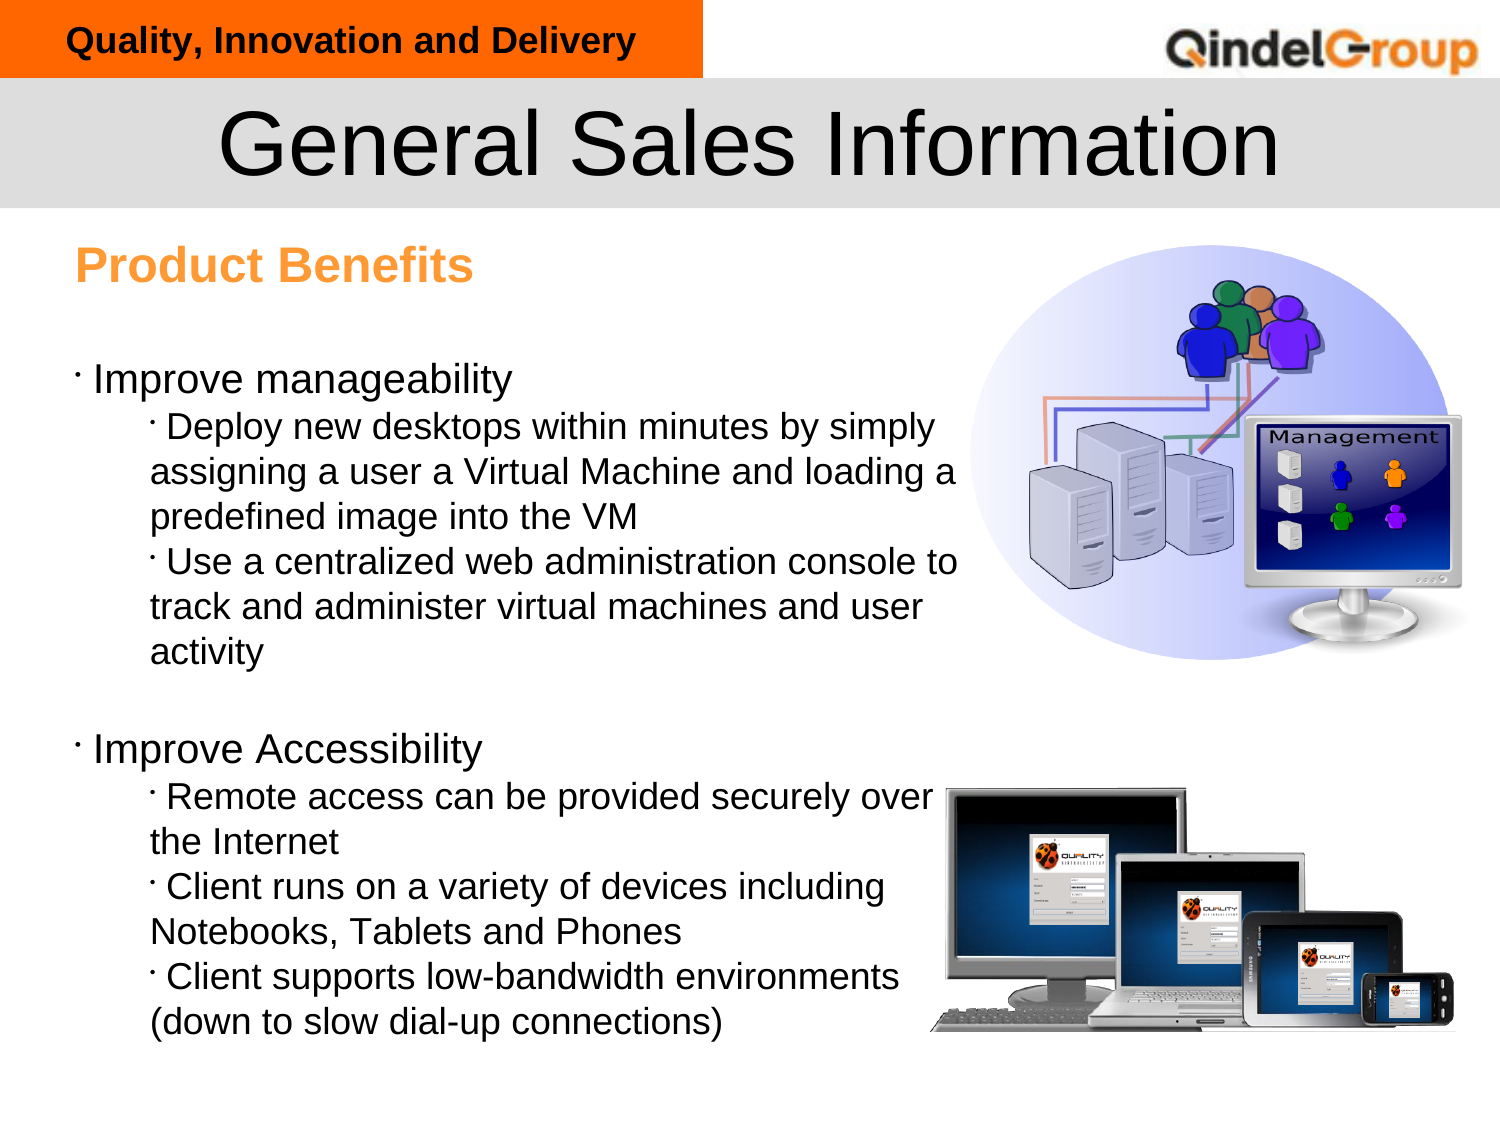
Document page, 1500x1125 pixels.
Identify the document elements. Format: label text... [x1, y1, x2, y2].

picture [1163, 23, 1481, 78]
picture [970, 245, 1471, 661]
text_box Product Benefits Improve manageability Deploy new desktops within minutes by simply assigning a user a Virtual Machine and loading a predefined image into the VM Use a centralized web administration console to track and administer virtual machines and user activity Improve Accessibility Remote access can be provided securely over the Internet Client runs on a variety of devices including Notebooks, Tablets and Phones Client supports low-bandwidth environments (down to slow dial-up connections) [60, 224, 1006, 1100]
title General Sales Information [75, 45, 1426, 233]
picture [930, 779, 1456, 1032]
